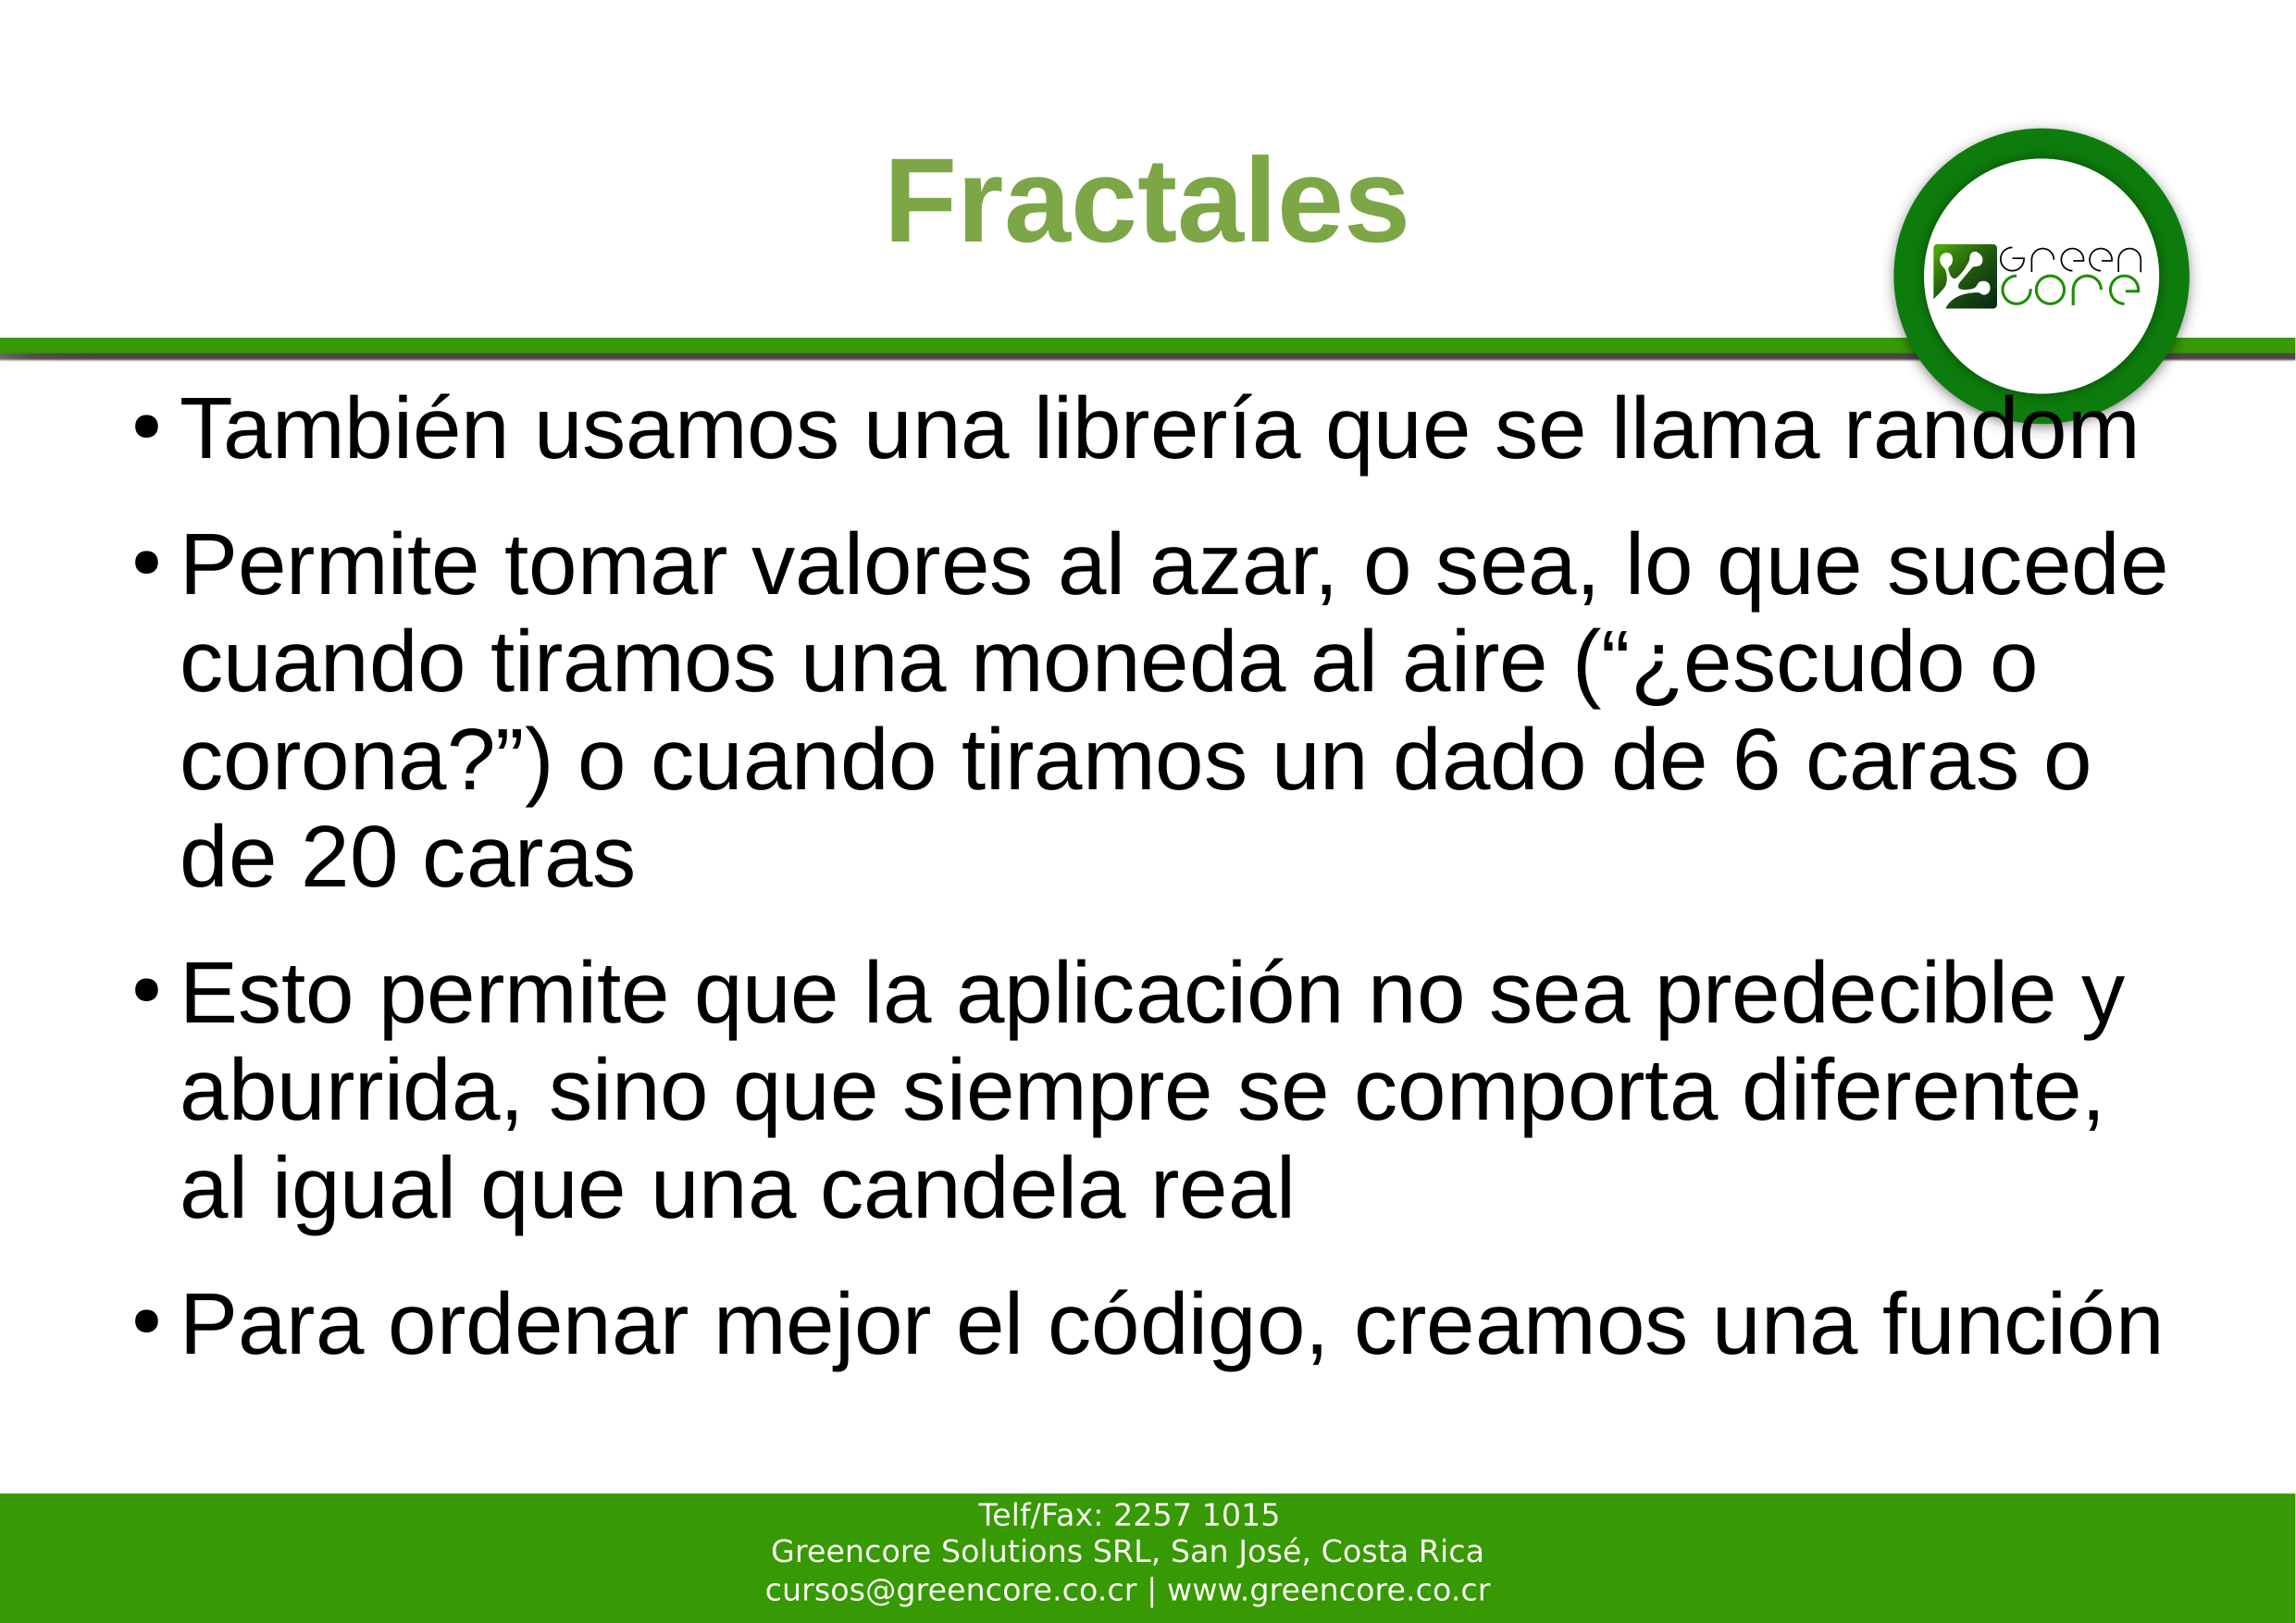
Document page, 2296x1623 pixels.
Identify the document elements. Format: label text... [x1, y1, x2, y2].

picture [0, 0, 2296, 1623]
list También usamos una librería que se llama random Permite tomar valores al azar, o sea, lo que sucede cuando tiramos una moneda al aire (“¿escudo o corona?”) o cuando tiramos un dado de 6 caras o de 20 caras Esto permite que la aplicación no sea predecible y aburrida, sino que siempre se comporta diferente, al igual que una candela real Para ordenar mejor el código, creamos una función [115, 379, 2181, 1489]
title Fractales [115, 64, 2181, 336]
